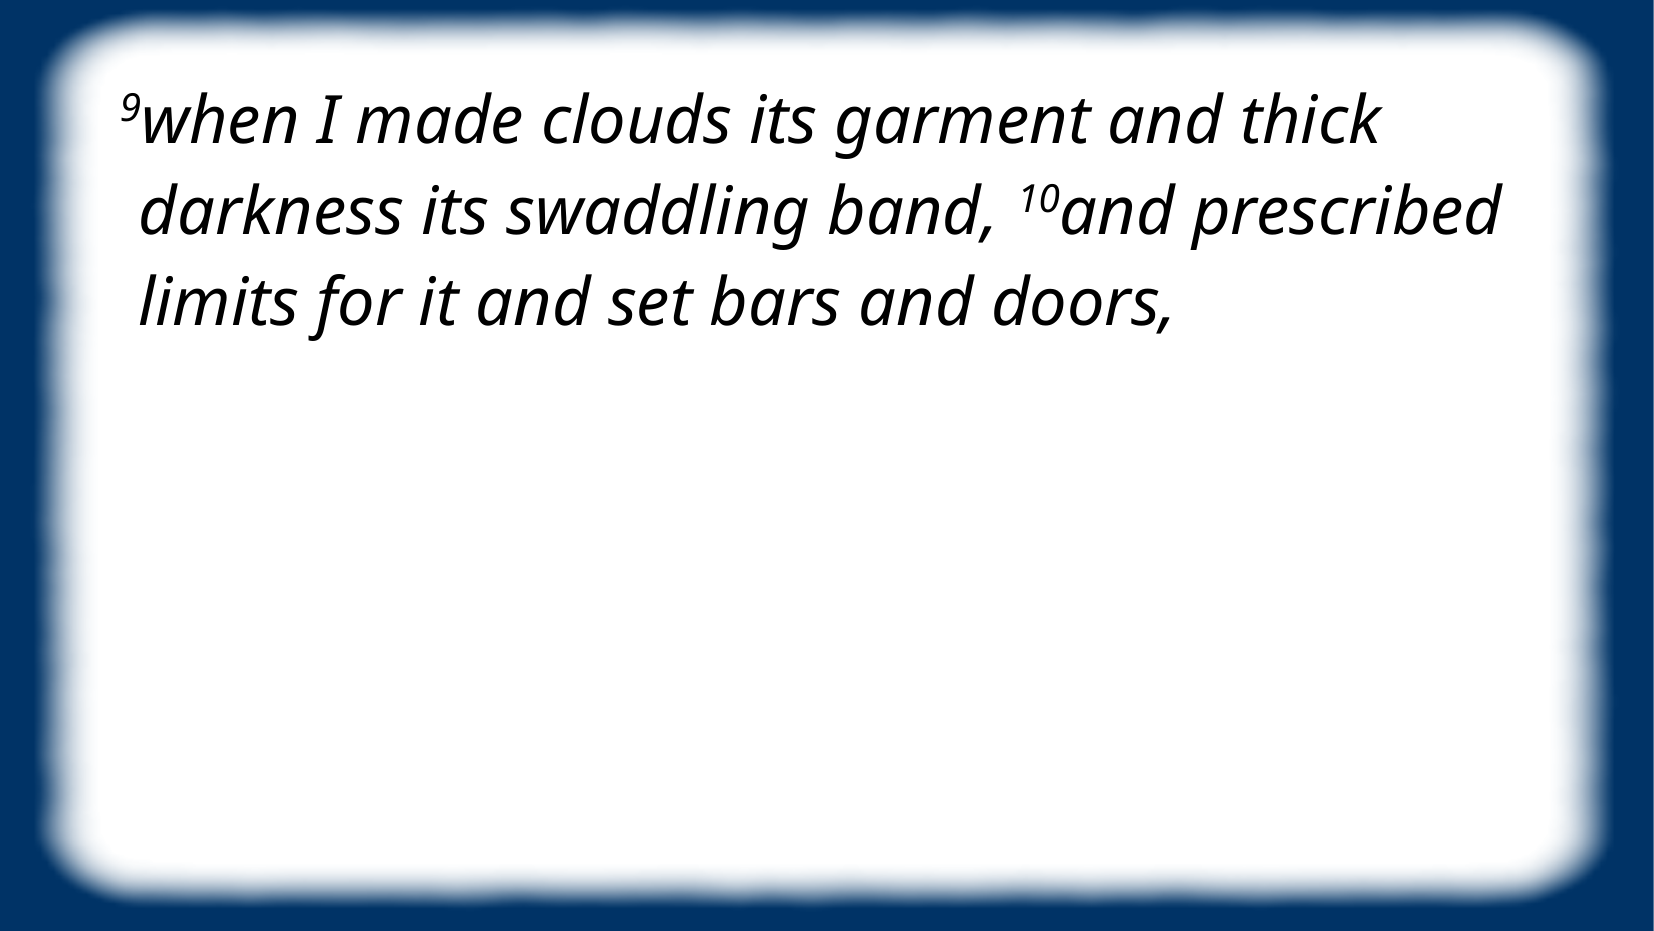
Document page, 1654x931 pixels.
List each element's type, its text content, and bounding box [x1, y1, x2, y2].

picture [0, 0, 1654, 931]
text_box 9when I made clouds its garment and thick darkness its swaddling band, 10and prescribed limits for it and set bars and doors, [105, 65, 1546, 436]
